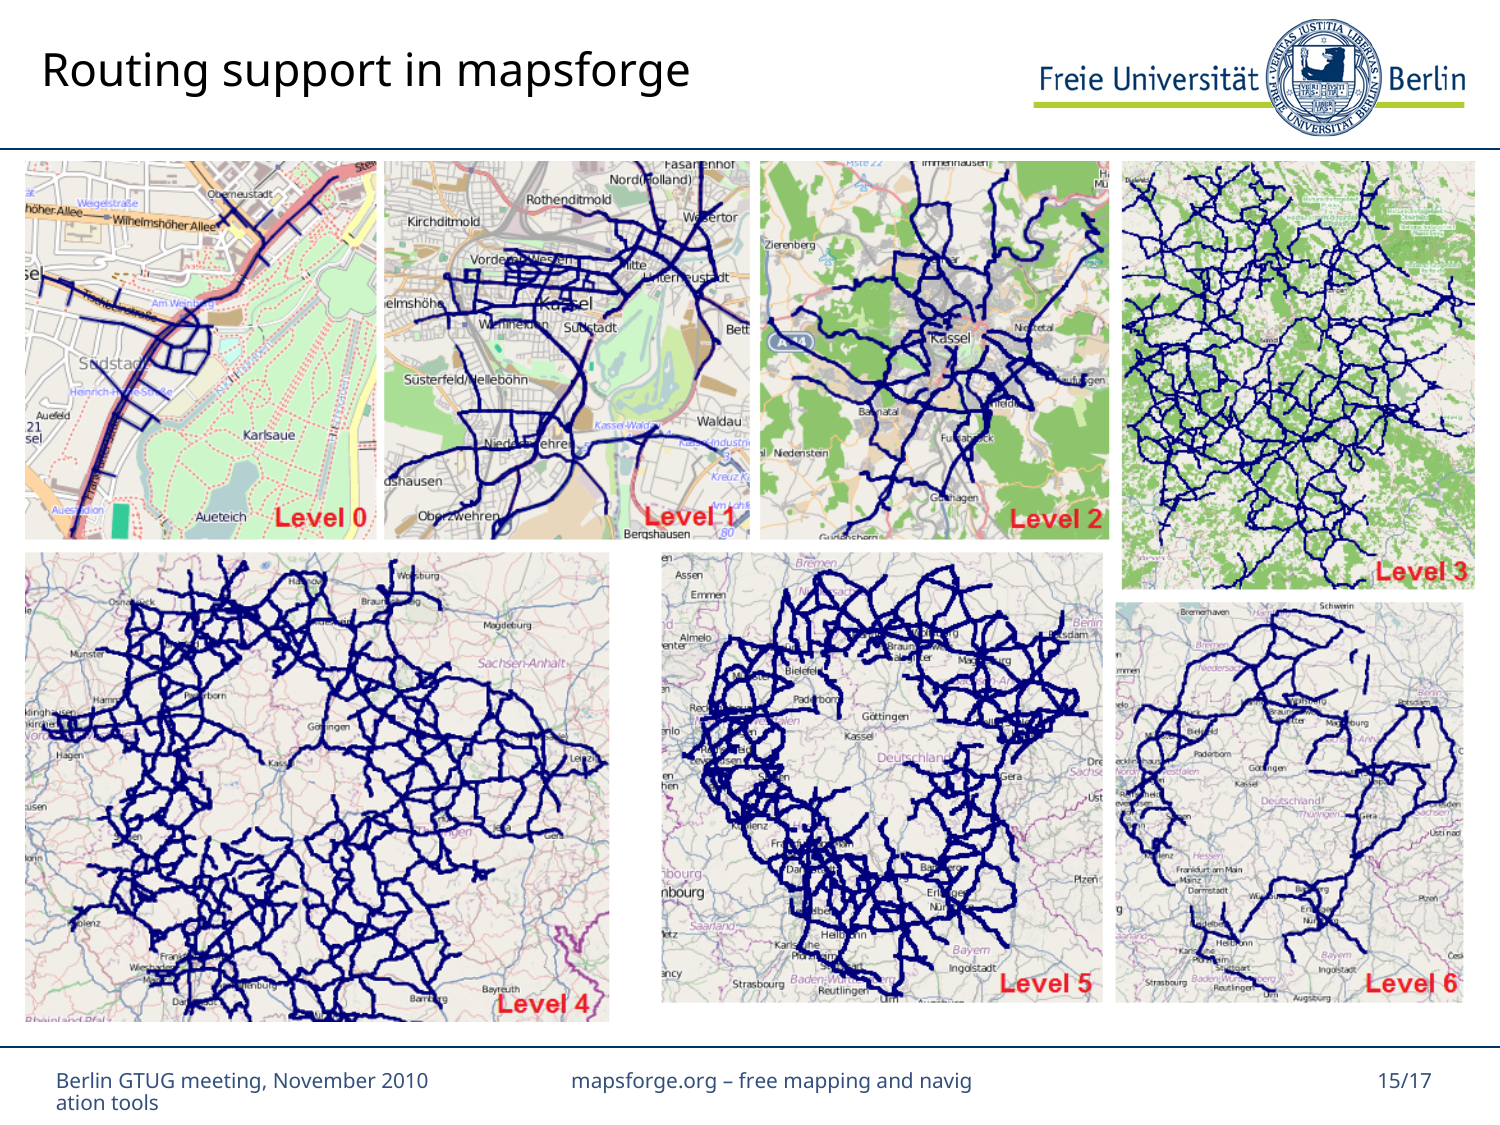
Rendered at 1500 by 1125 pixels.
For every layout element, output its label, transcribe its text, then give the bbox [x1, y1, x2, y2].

picture [25, 161, 1475, 1022]
picture [1033, 19, 1470, 137]
title Routing support in mapsforge [41, 0, 1016, 138]
